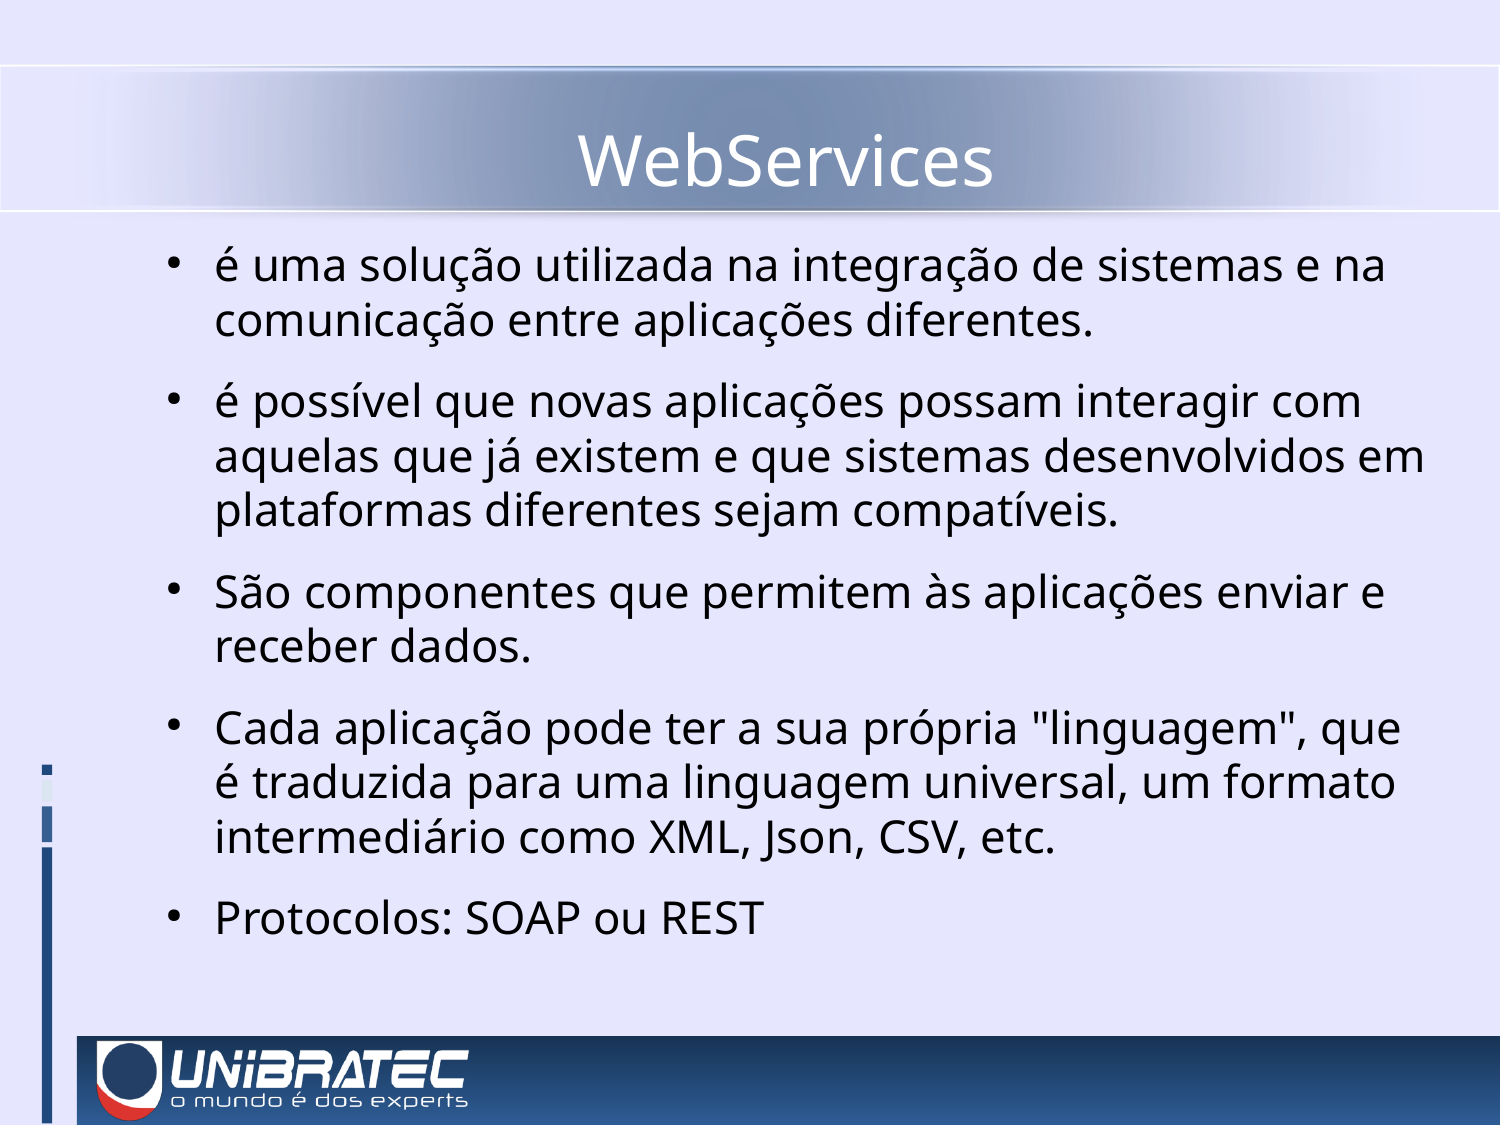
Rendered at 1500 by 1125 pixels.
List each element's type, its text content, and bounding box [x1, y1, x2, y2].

picture [96, 1040, 469, 1121]
picture [0, 58, 1500, 227]
title WebServices [150, 84, 1424, 233]
list é uma solução utilizada na integração de sistemas e na comunicação entre aplicações diferentes. é possível que novas aplicações possam interagir com aquelas que já existem e que sistemas desenvolvidos em plataformas diferentes sejam compatíveis. São componentes que permitem às aplicações enviar e receber dados. Cada aplicação pode ter a sua própria "linguagem", que é traduzida para uma linguagem universal, um formato intermediário como XML, Json, CSV, etc. Protocolos: SOAP ou REST [150, 236, 1441, 1028]
